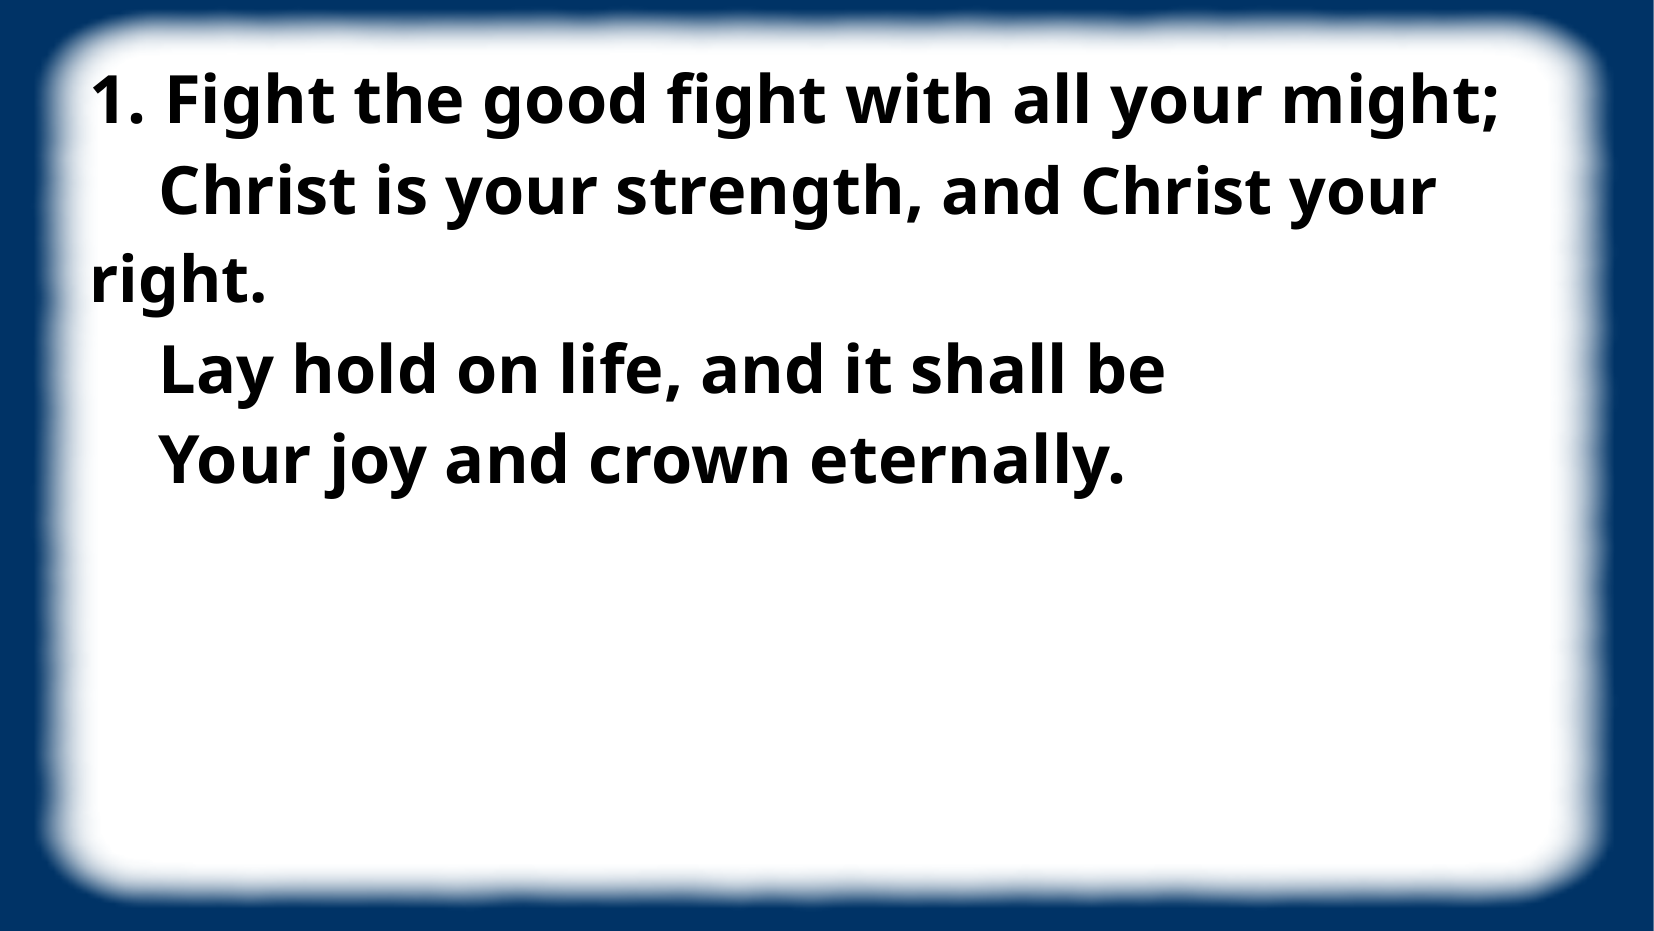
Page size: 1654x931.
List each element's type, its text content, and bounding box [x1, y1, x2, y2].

text_box 1. Fight the good fight with all your might; Christ is your strength, and Christ your right. Lay hold on life, and it shall be Your joy and crown eternally. [75, 45, 1576, 504]
picture [0, 0, 1654, 931]
